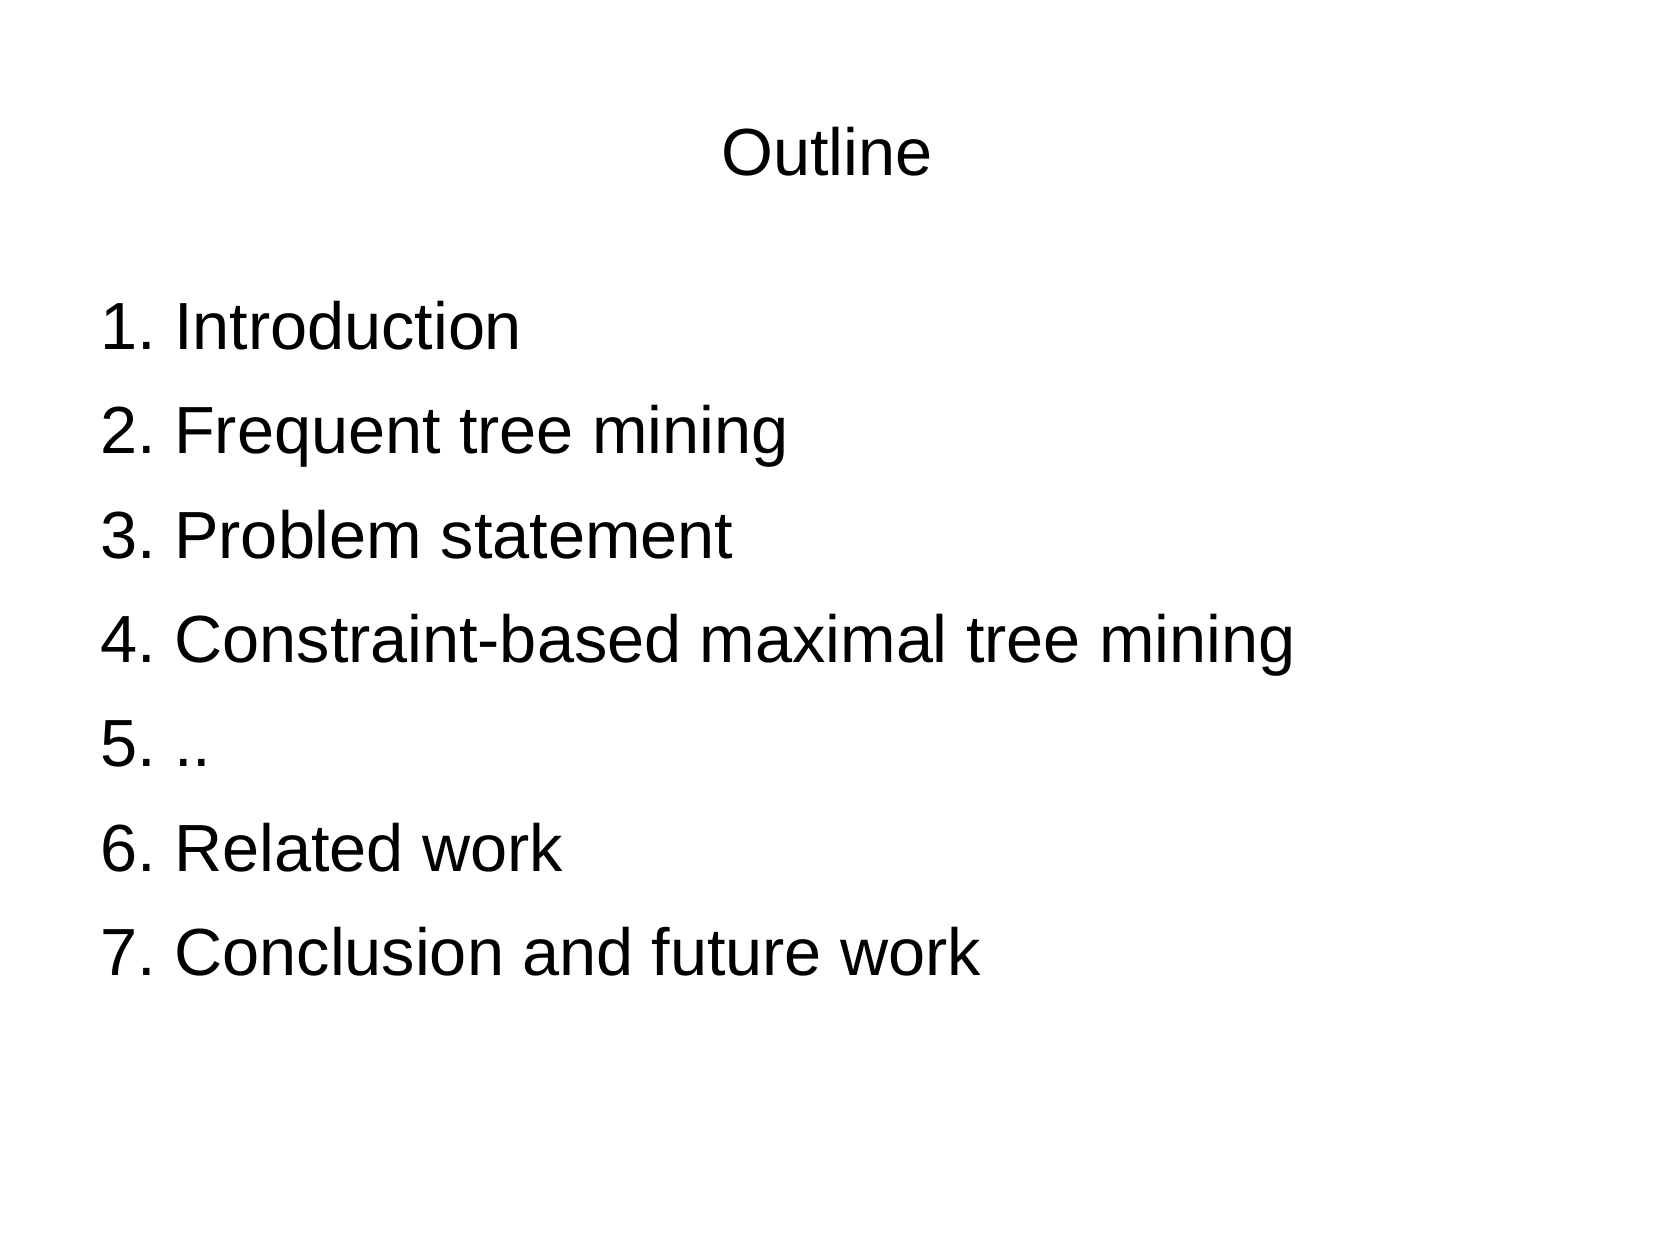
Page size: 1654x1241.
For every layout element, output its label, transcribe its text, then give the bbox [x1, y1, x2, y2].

title Outline [82, 49, 1571, 257]
list Introduction Frequent tree mining Problem statement Constraint-based maximal tree mining .. Related work Conclusion and future work [82, 289, 1571, 1108]
